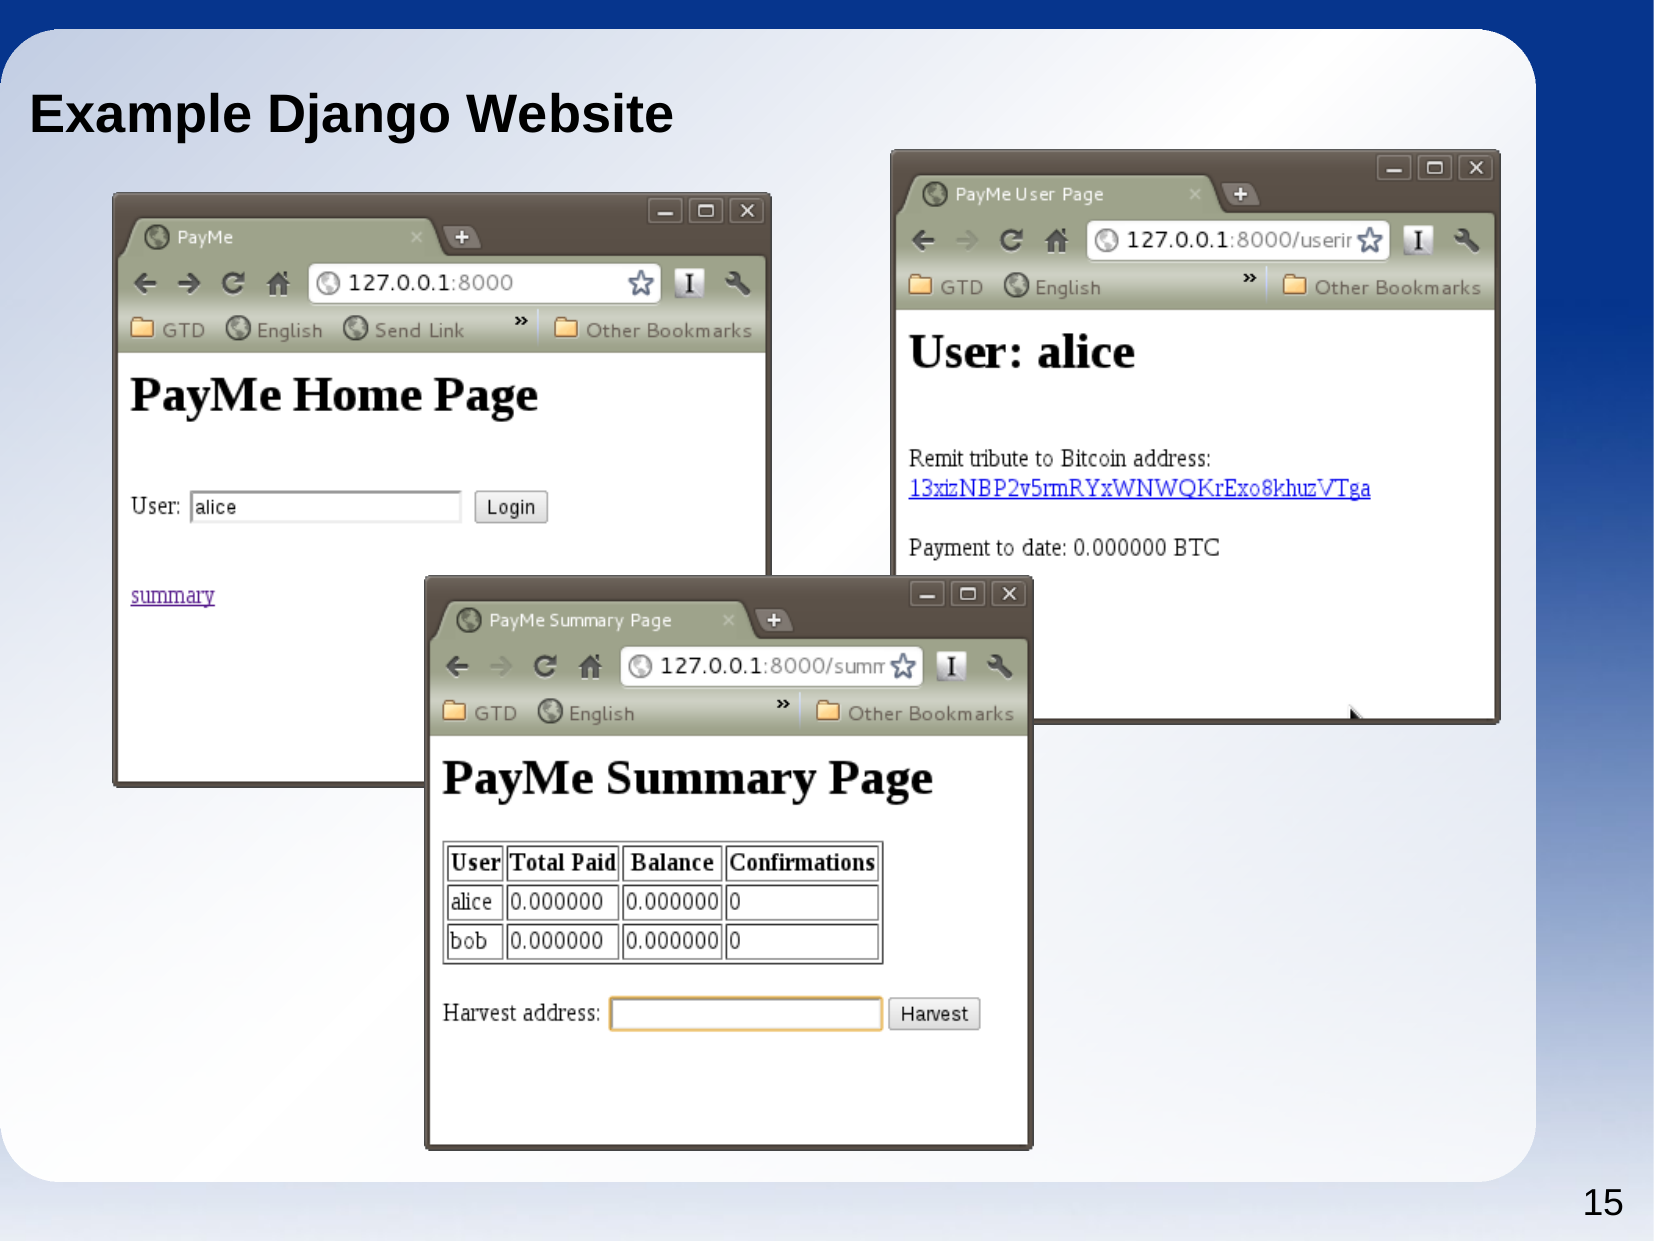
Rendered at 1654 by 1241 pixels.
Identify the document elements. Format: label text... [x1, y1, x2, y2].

picture [112, 149, 1501, 1151]
picture [0, 0, 1654, 1241]
title Example Django Website [29, 49, 1506, 178]
